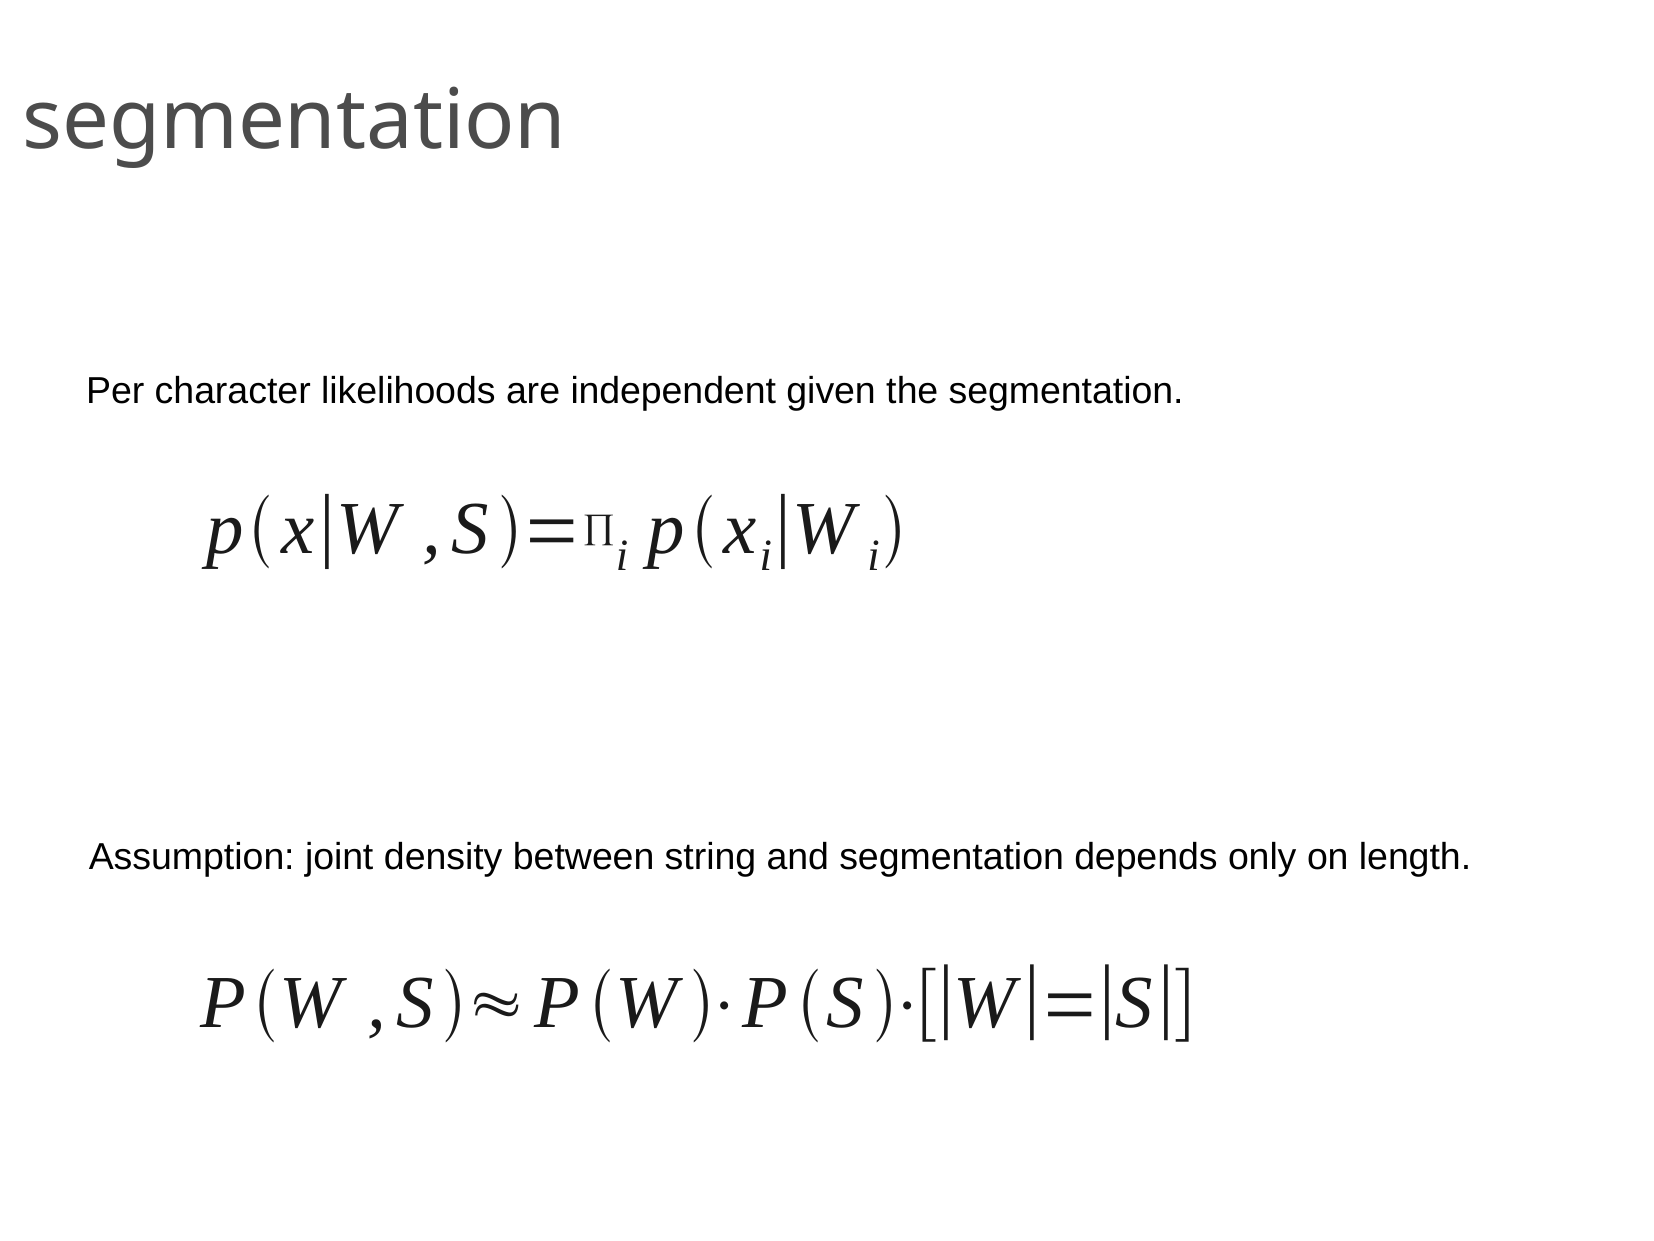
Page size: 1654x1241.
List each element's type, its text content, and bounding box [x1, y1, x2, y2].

title segmentation [22, 26, 1654, 205]
text_box Per character likelihoods are independent given the segmentation. [71, 361, 1500, 419]
chart [187, 960, 1202, 1046]
text_box Assumption: joint density between string and segmentation depends only on length. [73, 827, 1571, 885]
chart [187, 485, 912, 581]
